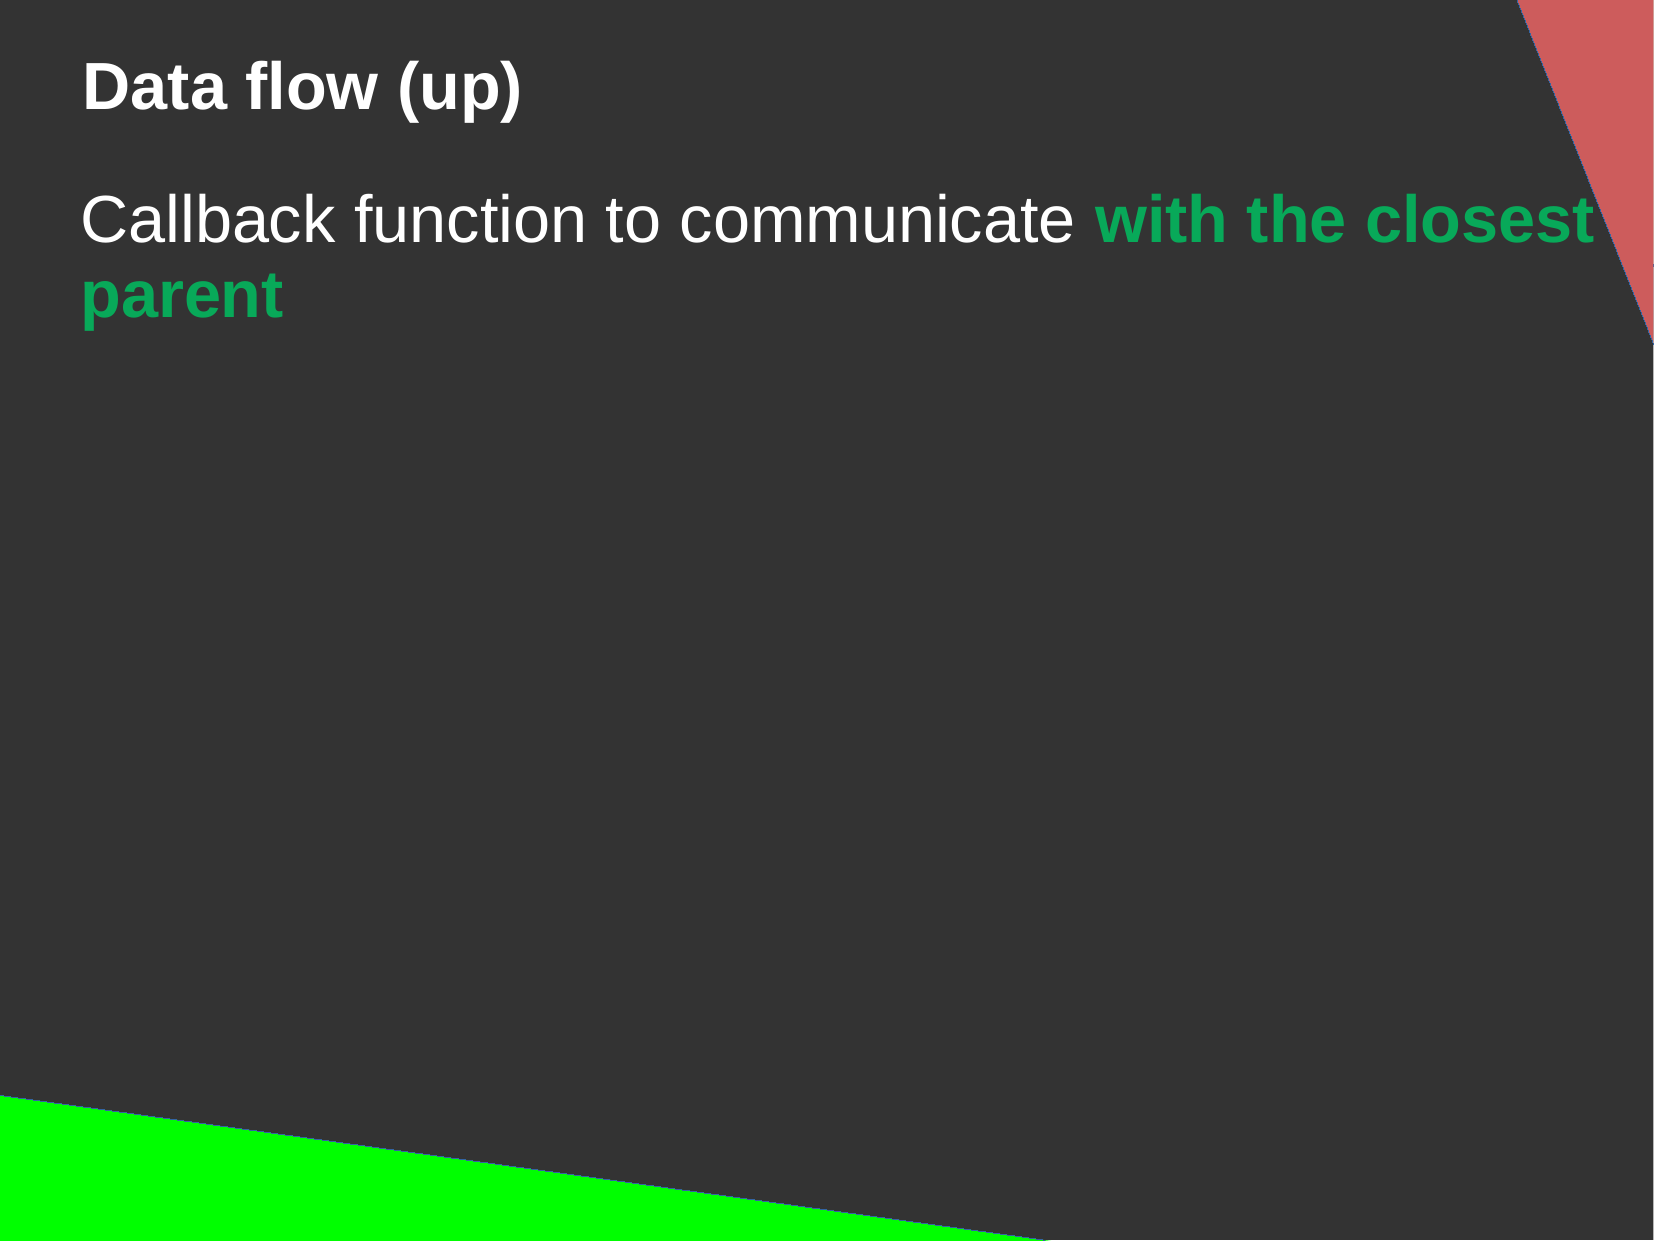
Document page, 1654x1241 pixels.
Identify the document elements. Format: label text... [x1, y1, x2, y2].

title Data flow (up) [82, 49, 1111, 125]
text_box [0, 1095, 1052, 1241]
text_box [1517, 0, 1654, 345]
title Callback function to communicate with the closest parent [80, 182, 1653, 650]
